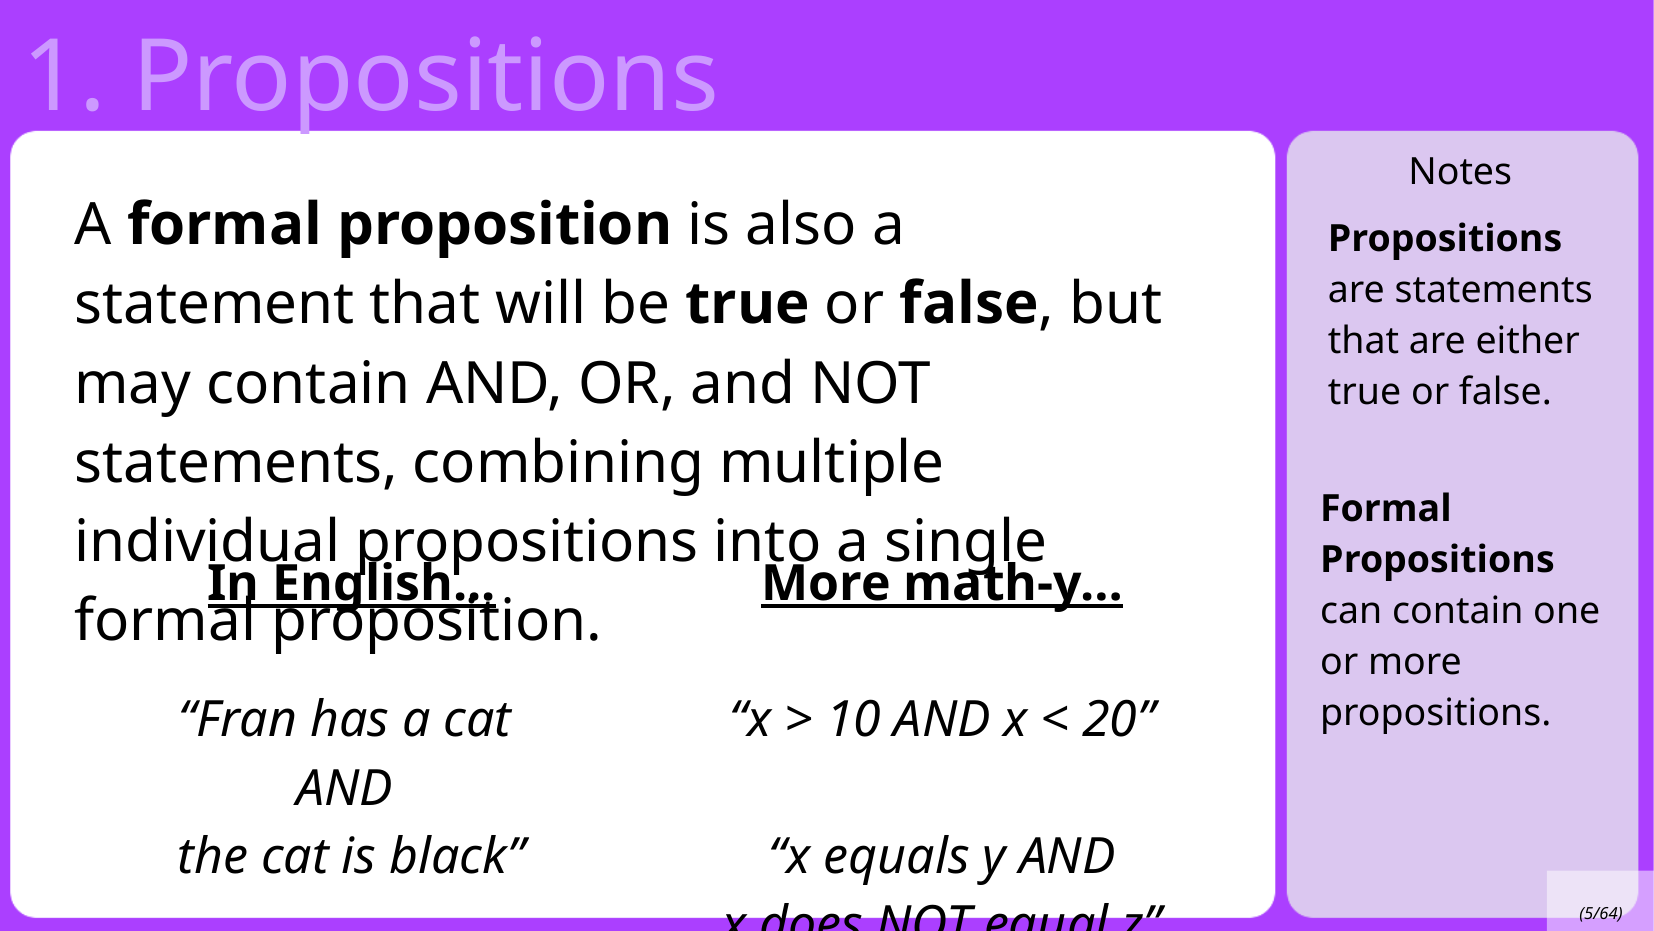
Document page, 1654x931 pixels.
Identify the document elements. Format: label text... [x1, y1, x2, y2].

table_cell False [1546, 870, 1654, 877]
picture [0, 0, 1654, 931]
picture [992, 917, 1003, 926]
picture [795, 918, 809, 931]
picture [766, 917, 780, 931]
picture [919, 909, 941, 931]
picture [1015, 917, 1029, 931]
picture [1074, 917, 1088, 931]
picture [884, 912, 895, 931]
text_box Notes [1290, 141, 1631, 199]
text_box (<number>/64) [1546, 877, 1654, 931]
text_box Formal Propositions can contain one or more propositions. [1298, 496, 1623, 722]
text_box More math-y… “x > 10 AND x < 20” “x equals y AND x does NOT equal z” [664, 546, 1221, 883]
text_box A formal proposition is also a statement that will be true or false, but may contain AND, OR, and NOT statements, combining multiple individual propositions into a single formal proposition. [74, 182, 1193, 535]
title 1. Propositions [22, 13, 1511, 130]
text_box Propositions are statements that are either true or false. [1298, 222, 1623, 406]
text_box In English... “Fran has a cat AND the cat is black” [73, 546, 630, 878]
picture [824, 917, 835, 926]
